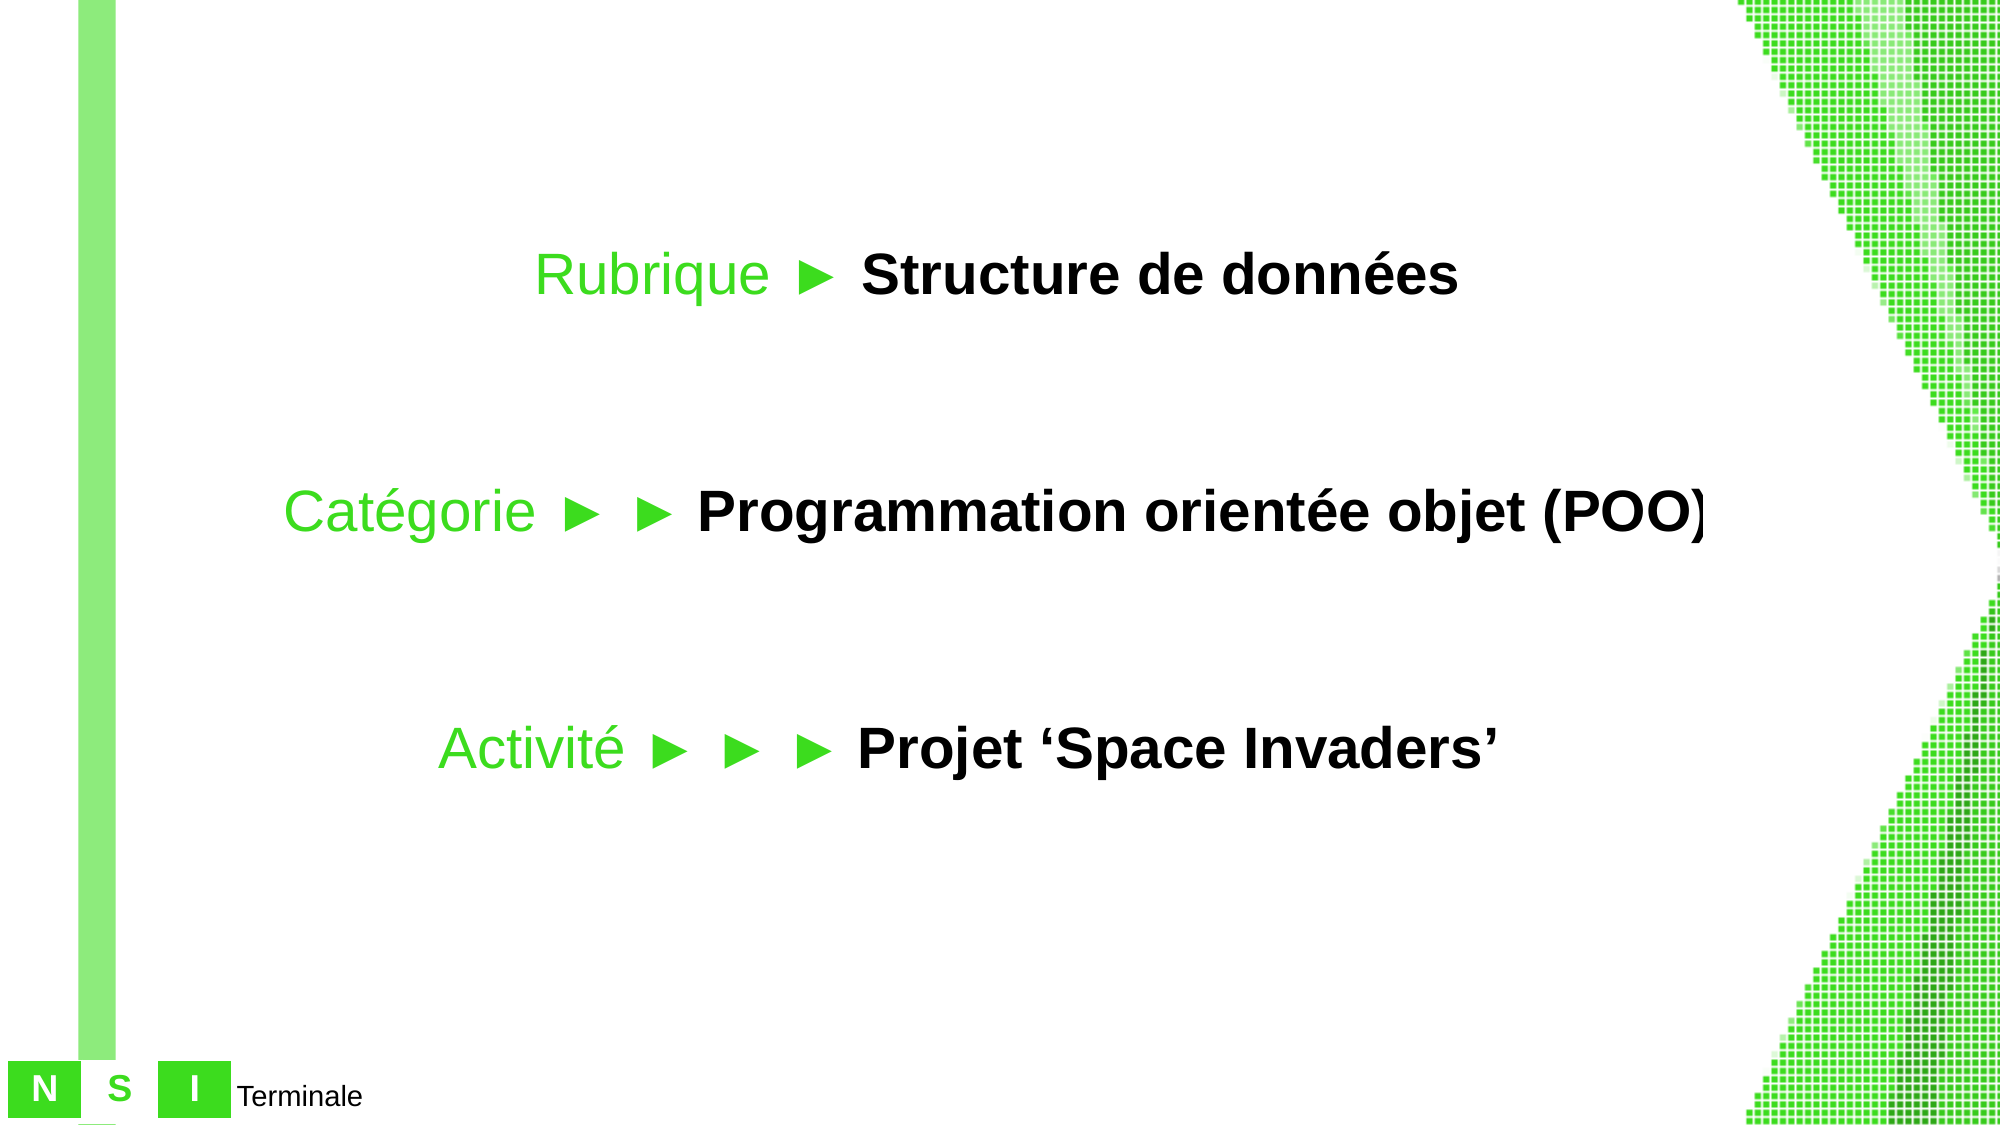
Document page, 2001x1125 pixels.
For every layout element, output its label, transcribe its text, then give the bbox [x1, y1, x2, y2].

text_box Rubrique ► Structure de données [204, 229, 1703, 314]
text_box Catégorie ► ► Programmation orientée objet (POO) [204, 465, 1703, 551]
text_box Activité ► ► ► Projet ‘Space Invaders’ [204, 702, 1703, 788]
table_header N [8, 1061, 81, 1118]
table_header I [158, 1061, 231, 1118]
table_header S [83, 1061, 156, 1118]
picture [1703, 0, 2000, 1125]
text_box Terminale [233, 1070, 527, 1120]
